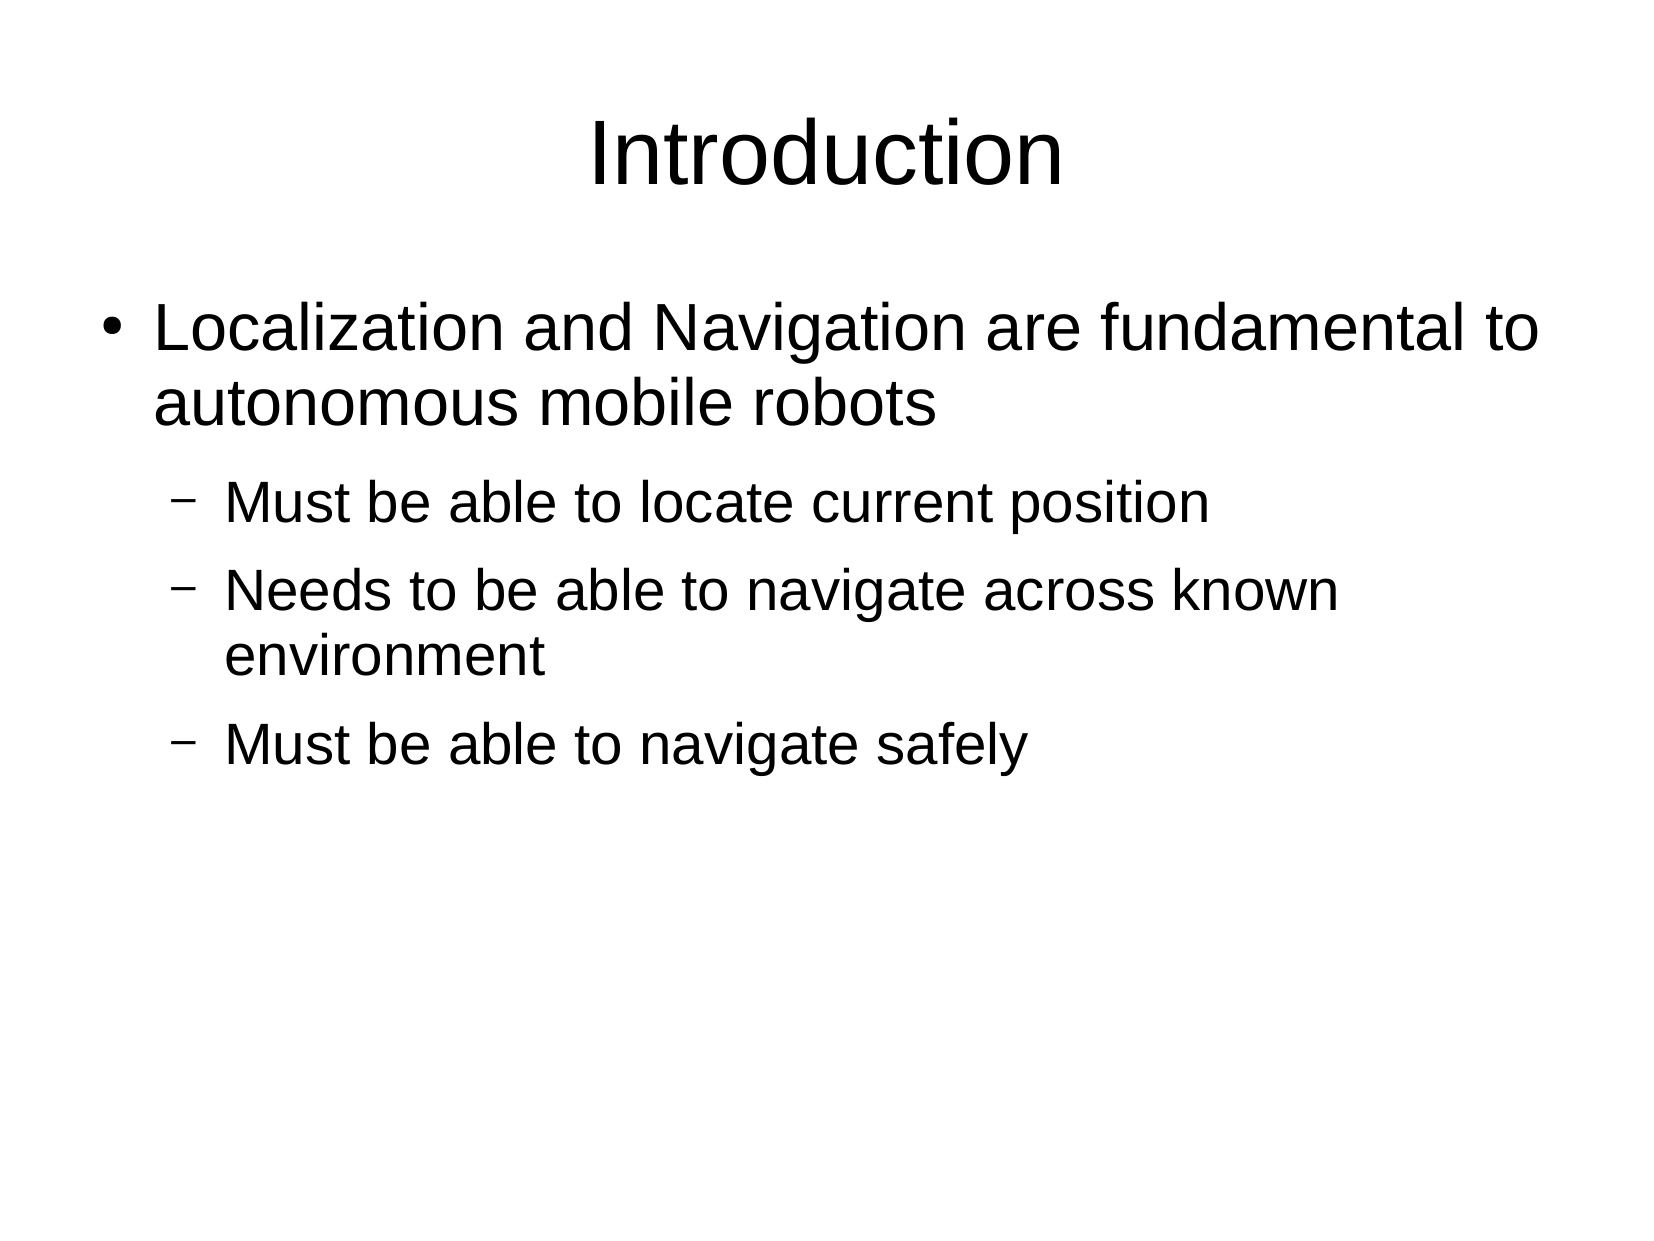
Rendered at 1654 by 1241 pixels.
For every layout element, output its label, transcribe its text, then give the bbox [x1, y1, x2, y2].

title Introduction [82, 49, 1571, 257]
list Localization and Navigation are fundamental to autonomous mobile robots Must be able to locate current position Needs to be able to navigate across known environment Must be able to navigate safely [82, 290, 1571, 1010]
